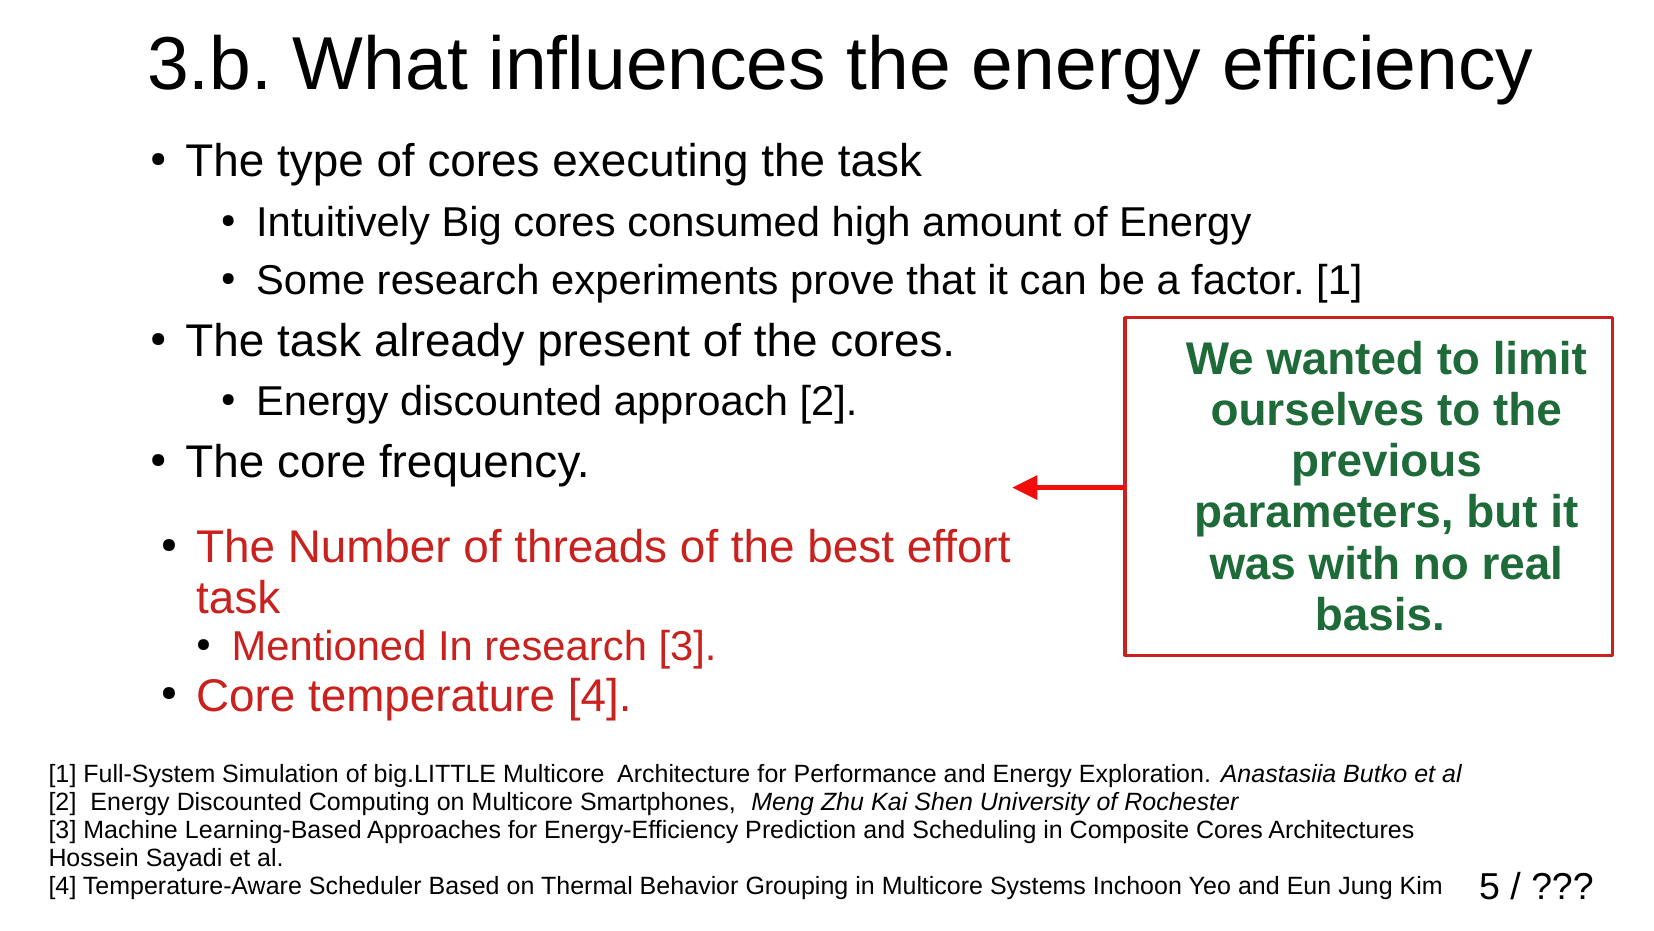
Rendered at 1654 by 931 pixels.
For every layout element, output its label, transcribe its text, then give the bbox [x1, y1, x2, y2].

text_box [1] Full-System Simulation of big.LITTLE Multicore Architecture for Performance and Energy Exploration. Anastasiia Butko et al [2] Energy Discounted Computing on Multicore Smartphones, Meng Zhu Kai Shen University of Rochester [3] Machine Learning-Based Approaches for Energy-Efficiency Prediction and Scheduling in Composite Cores Architectures Hossein Sayadi et al. [4] Temperature-Aware Scheduler Based on Thermal Behavior Grouping in Multicore Systems Inchoon Yeo and Eun Jung Kim [33, 752, 1501, 931]
subtitle The type of cores executing the task Intuitively Big cores consumed high amount of Energy Some research experiments prove that it can be a factor. [1] The task already present of the cores. Energy discounted approach [2]. The core frequency. [150, 135, 1613, 488]
text_box The Number of threads of the best effort task Mentioned In research [3]. Core temperature [4]. [146, 513, 1088, 729]
title 3.b. What influences the energy efficiency [106, 0, 1576, 137]
text_box 5 / ??? [1501, 858, 1652, 929]
text_box We wanted to limit ourselves to the previous parameters, but it was with no real basis. [1124, 317, 1613, 656]
